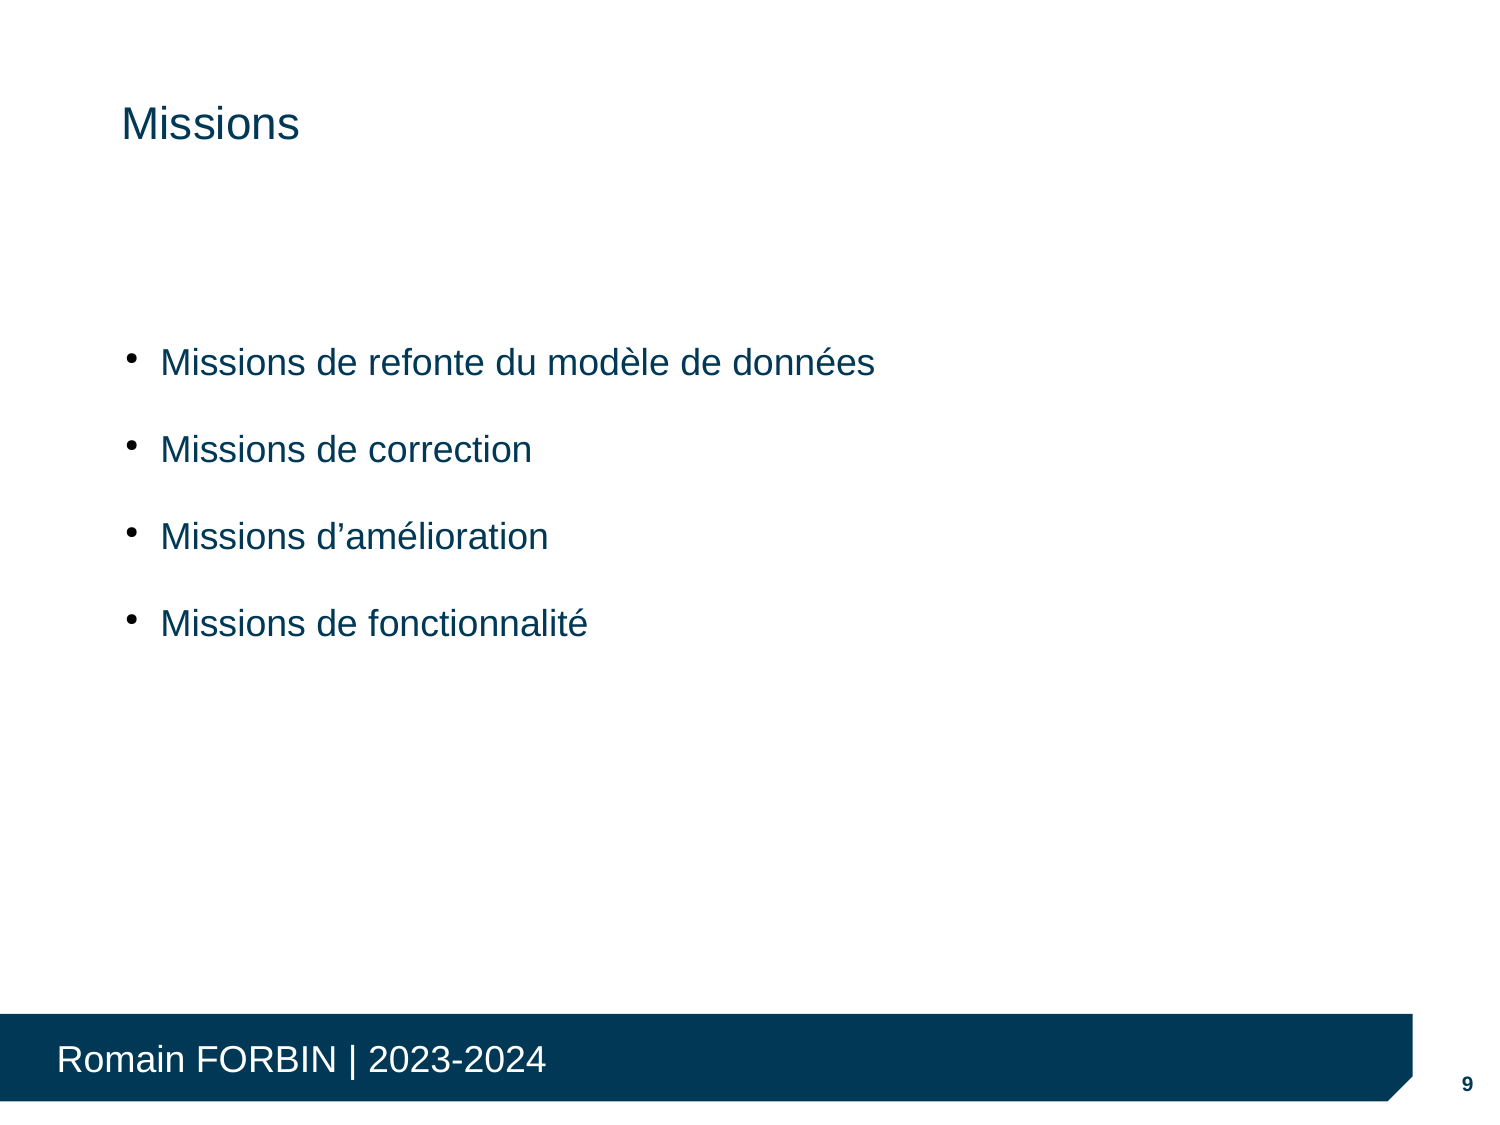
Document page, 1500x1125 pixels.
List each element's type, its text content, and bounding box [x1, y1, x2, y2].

title Missions [121, 68, 1438, 179]
list Missions de refonte du modèle de données Missions de correction Missions d’amélioration Missions de fonctionnalité [125, 337, 1382, 970]
